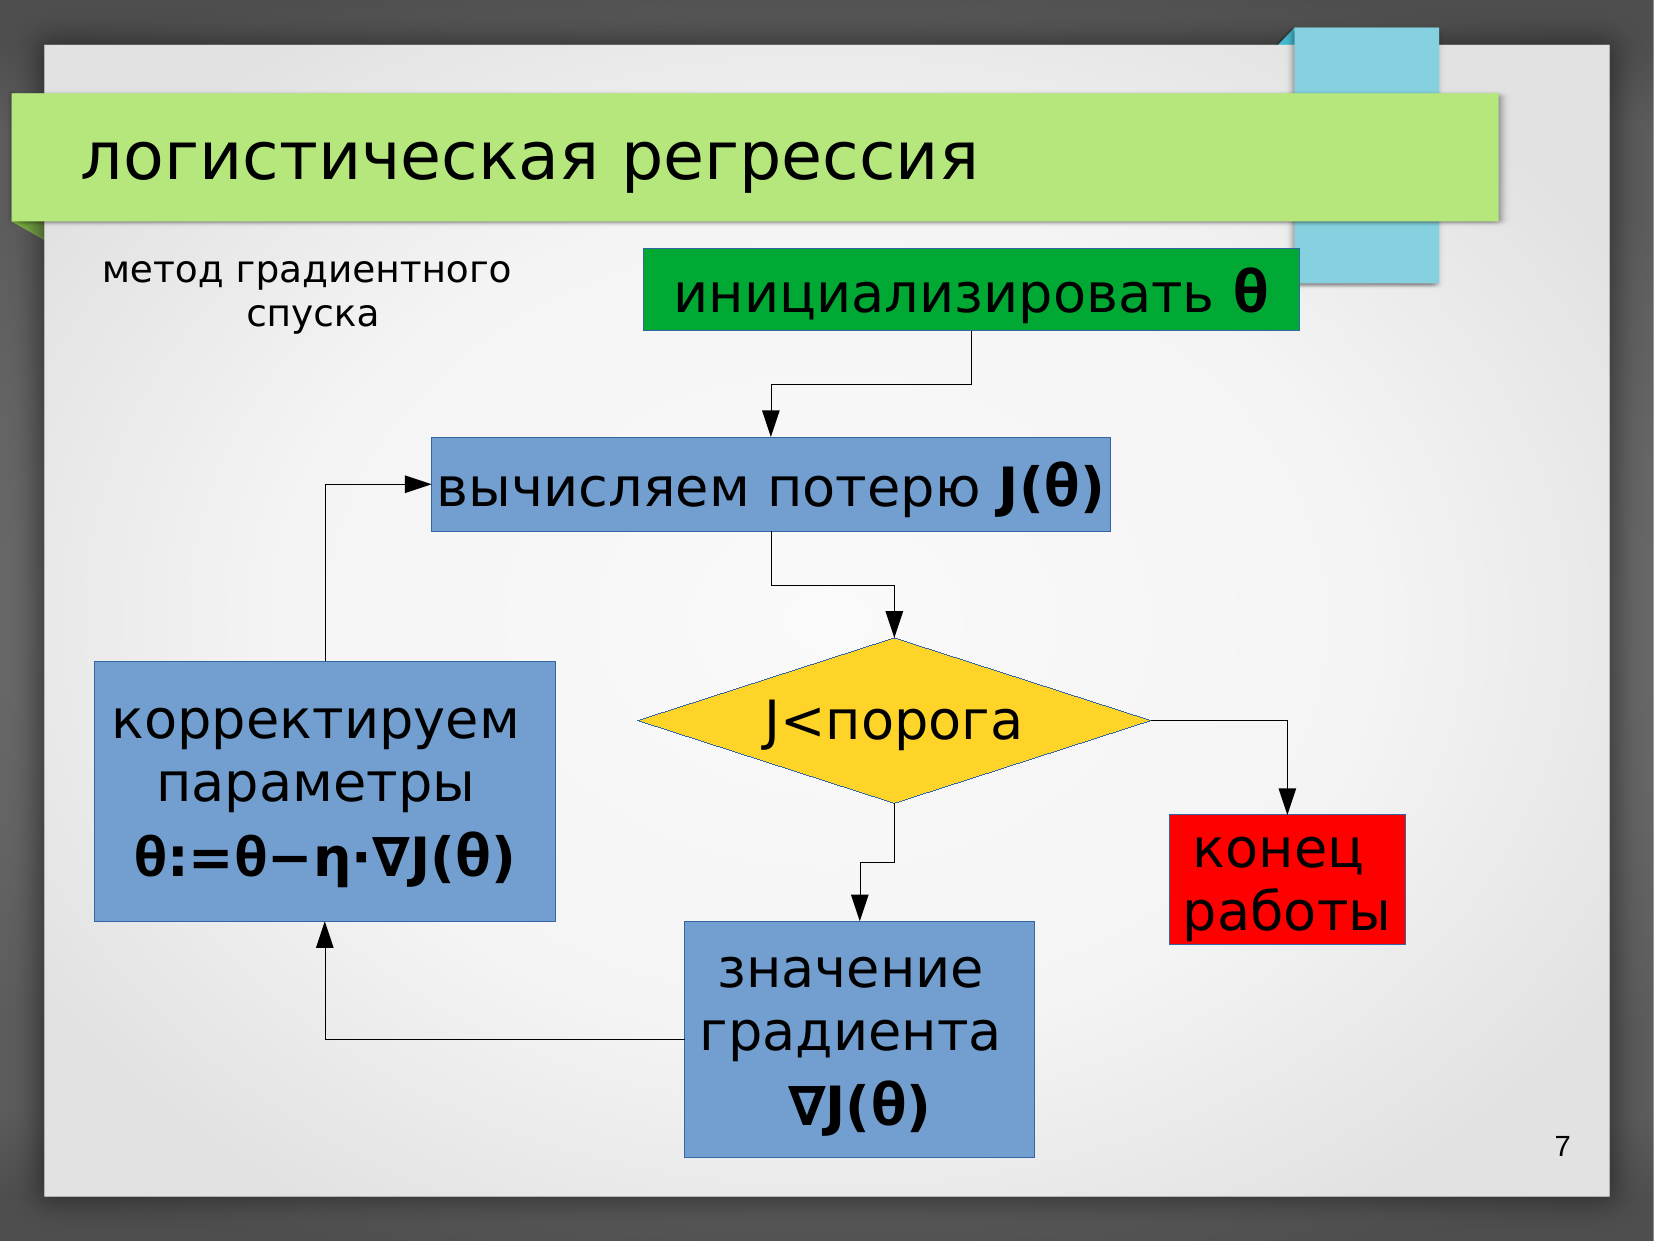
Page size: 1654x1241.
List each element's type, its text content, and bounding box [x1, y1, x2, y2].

title метод градиентного спуска [94, 248, 532, 336]
text_box вычисляем потерю J(θ) [431, 437, 1111, 532]
text_box значение градиента ∇J(θ) [684, 921, 1035, 1158]
picture [0, 0, 1654, 1241]
text_box конец работы [1169, 814, 1406, 945]
text_box инициализировать θ [643, 248, 1300, 331]
text_box J<порога [637, 637, 1150, 804]
text_box корректируем параметры θ:=θ−η⋅∇J(θ) [94, 661, 556, 922]
title логистическая регрессия [80, 108, 1463, 205]
